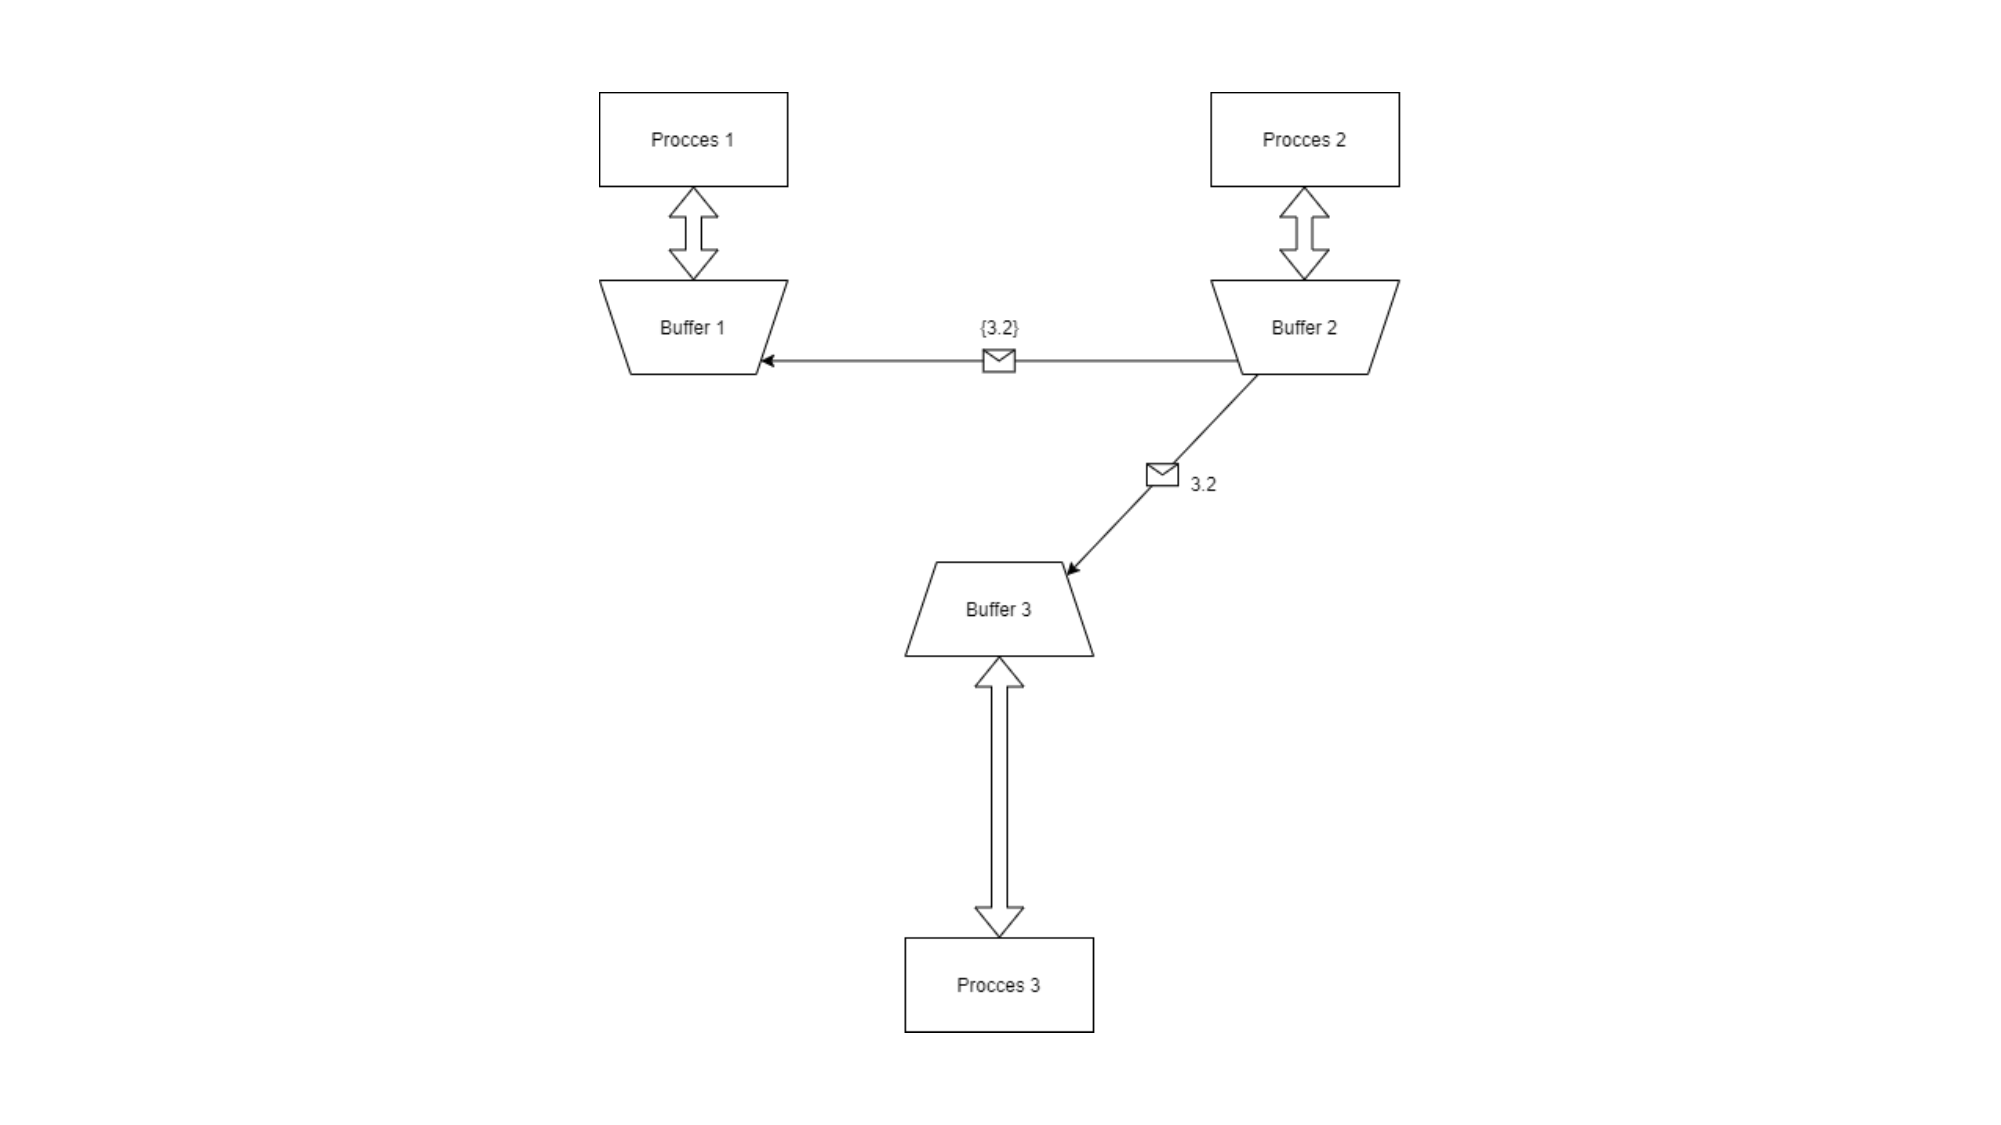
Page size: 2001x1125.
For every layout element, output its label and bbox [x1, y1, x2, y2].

picture [599, 92, 1402, 1033]
